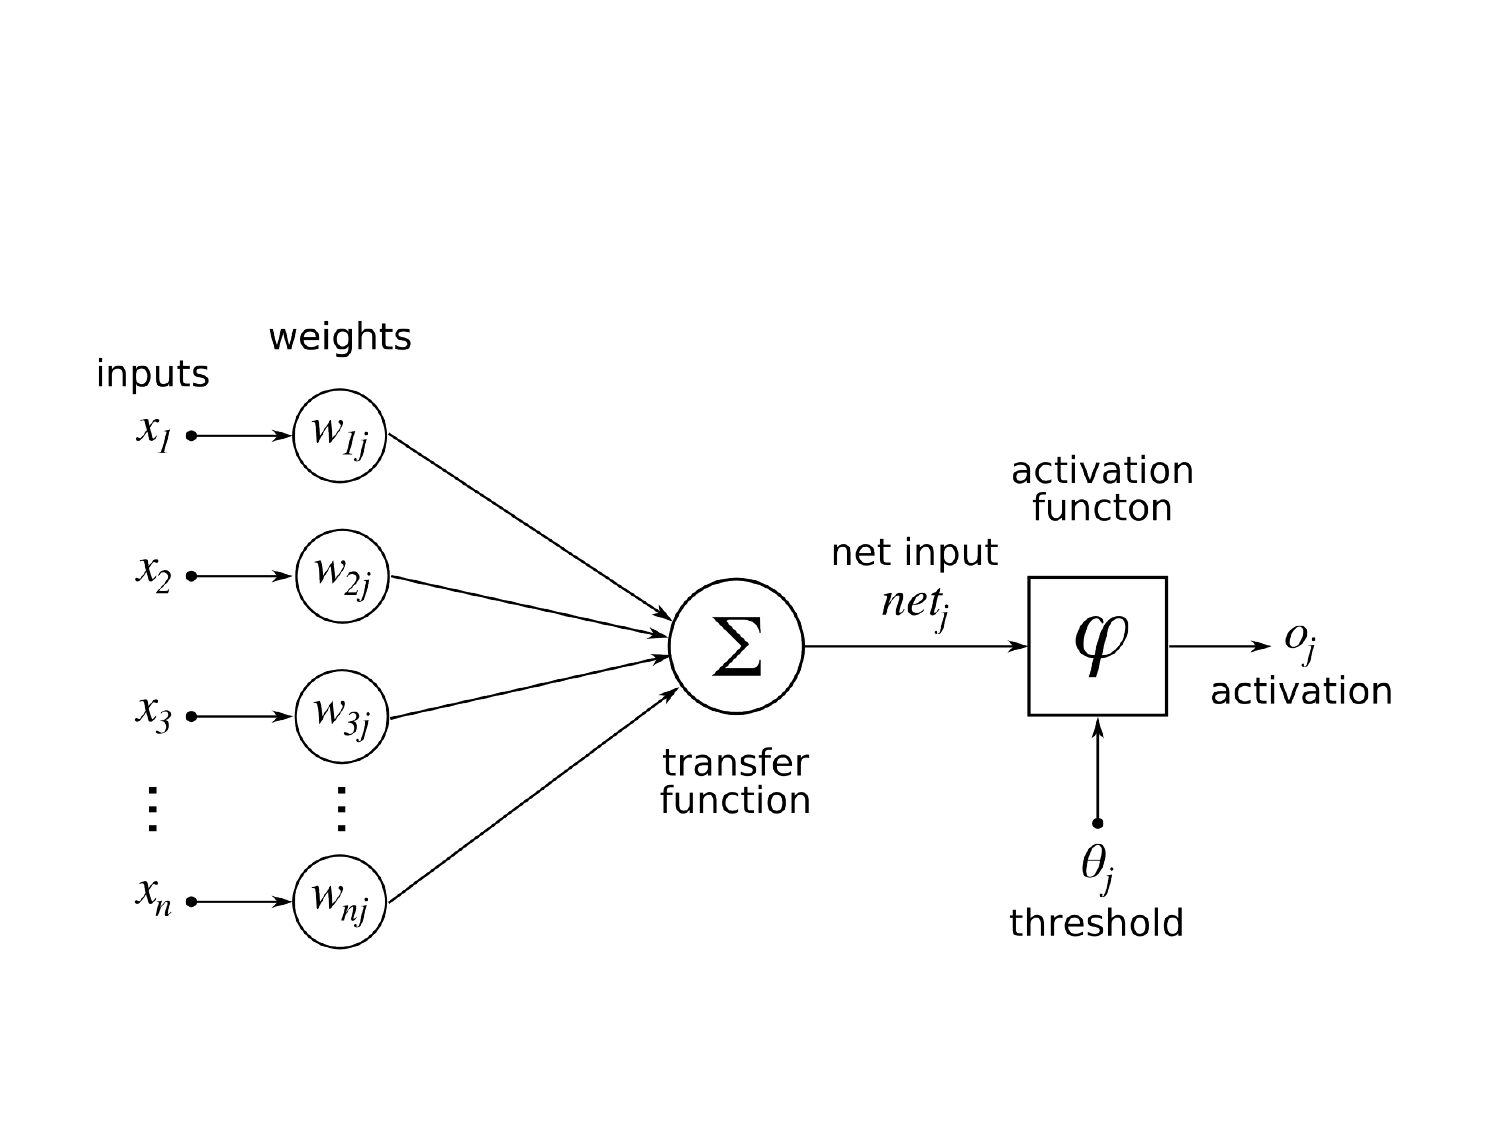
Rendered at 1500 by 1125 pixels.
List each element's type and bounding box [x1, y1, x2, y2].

picture [75, 312, 1426, 955]
